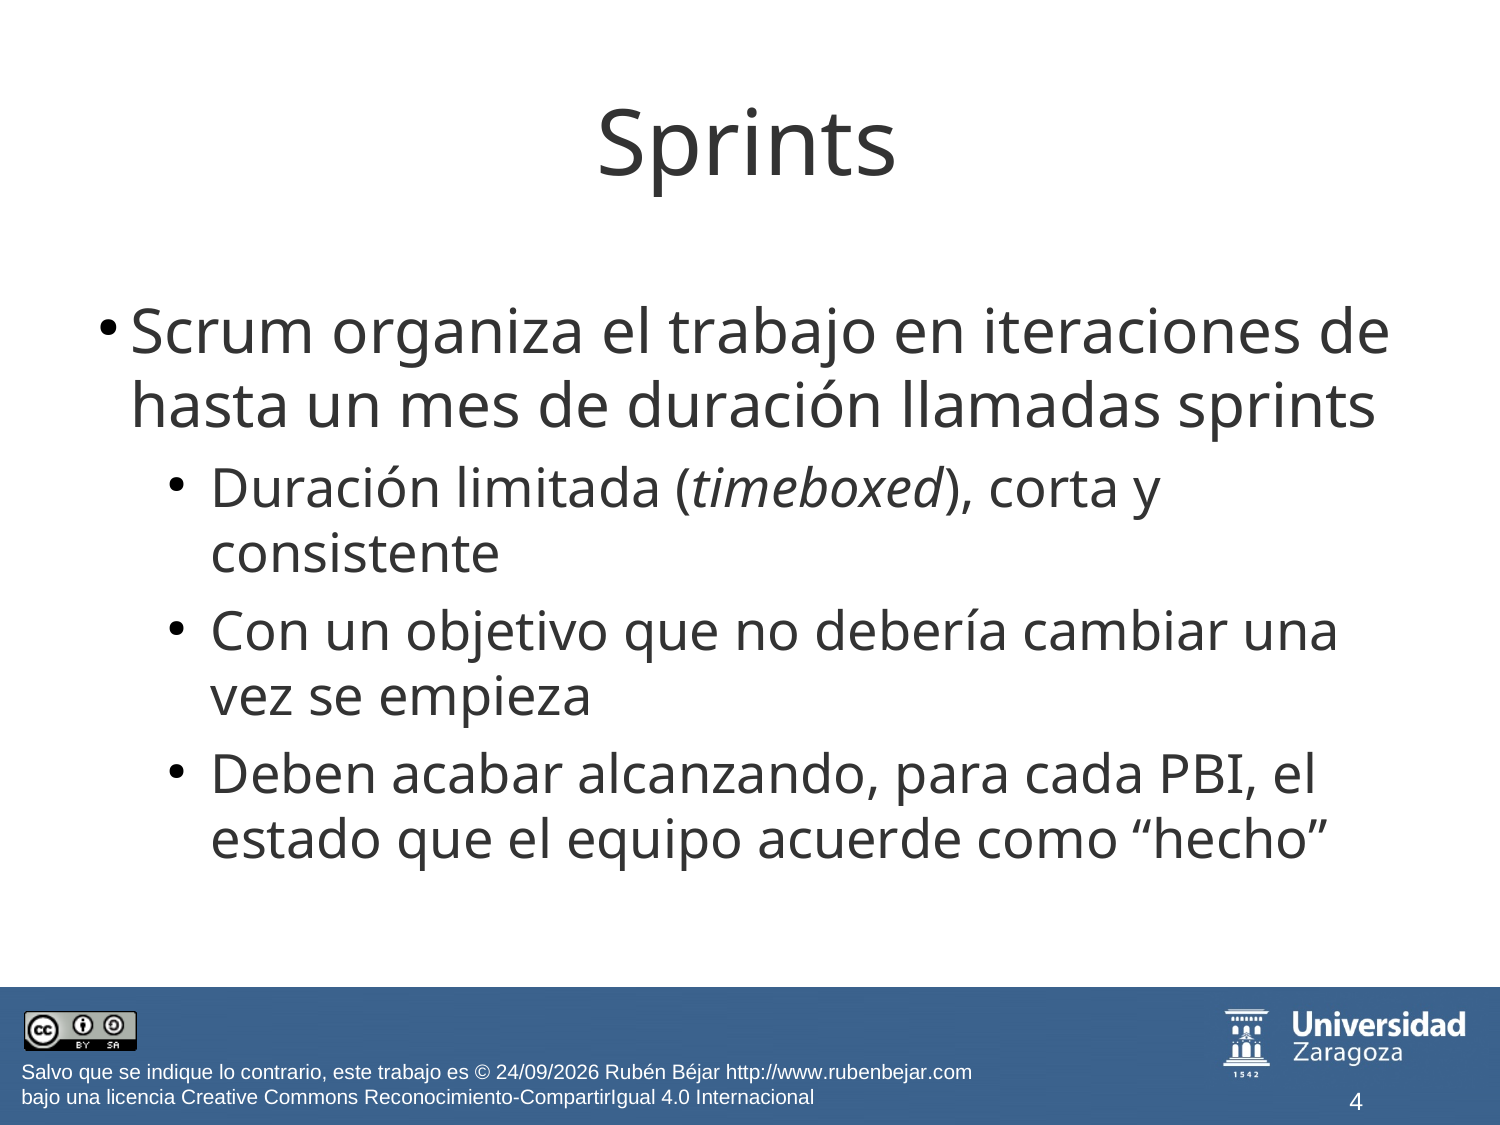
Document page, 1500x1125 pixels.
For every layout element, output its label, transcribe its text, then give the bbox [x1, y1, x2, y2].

list Scrum organiza el trabajo en iteraciones de hasta un mes de duración llamadas sprints Duración limitada (timeboxed), corta y consistente Con un objetivo que no debería cambiar una vez se empieza Deben acabar alcanzando, para cada PBI, el estado que el equipo acuerde como “hecho” [82, 283, 1418, 957]
title Sprints [74, 21, 1420, 257]
picture [0, 987, 1500, 1125]
